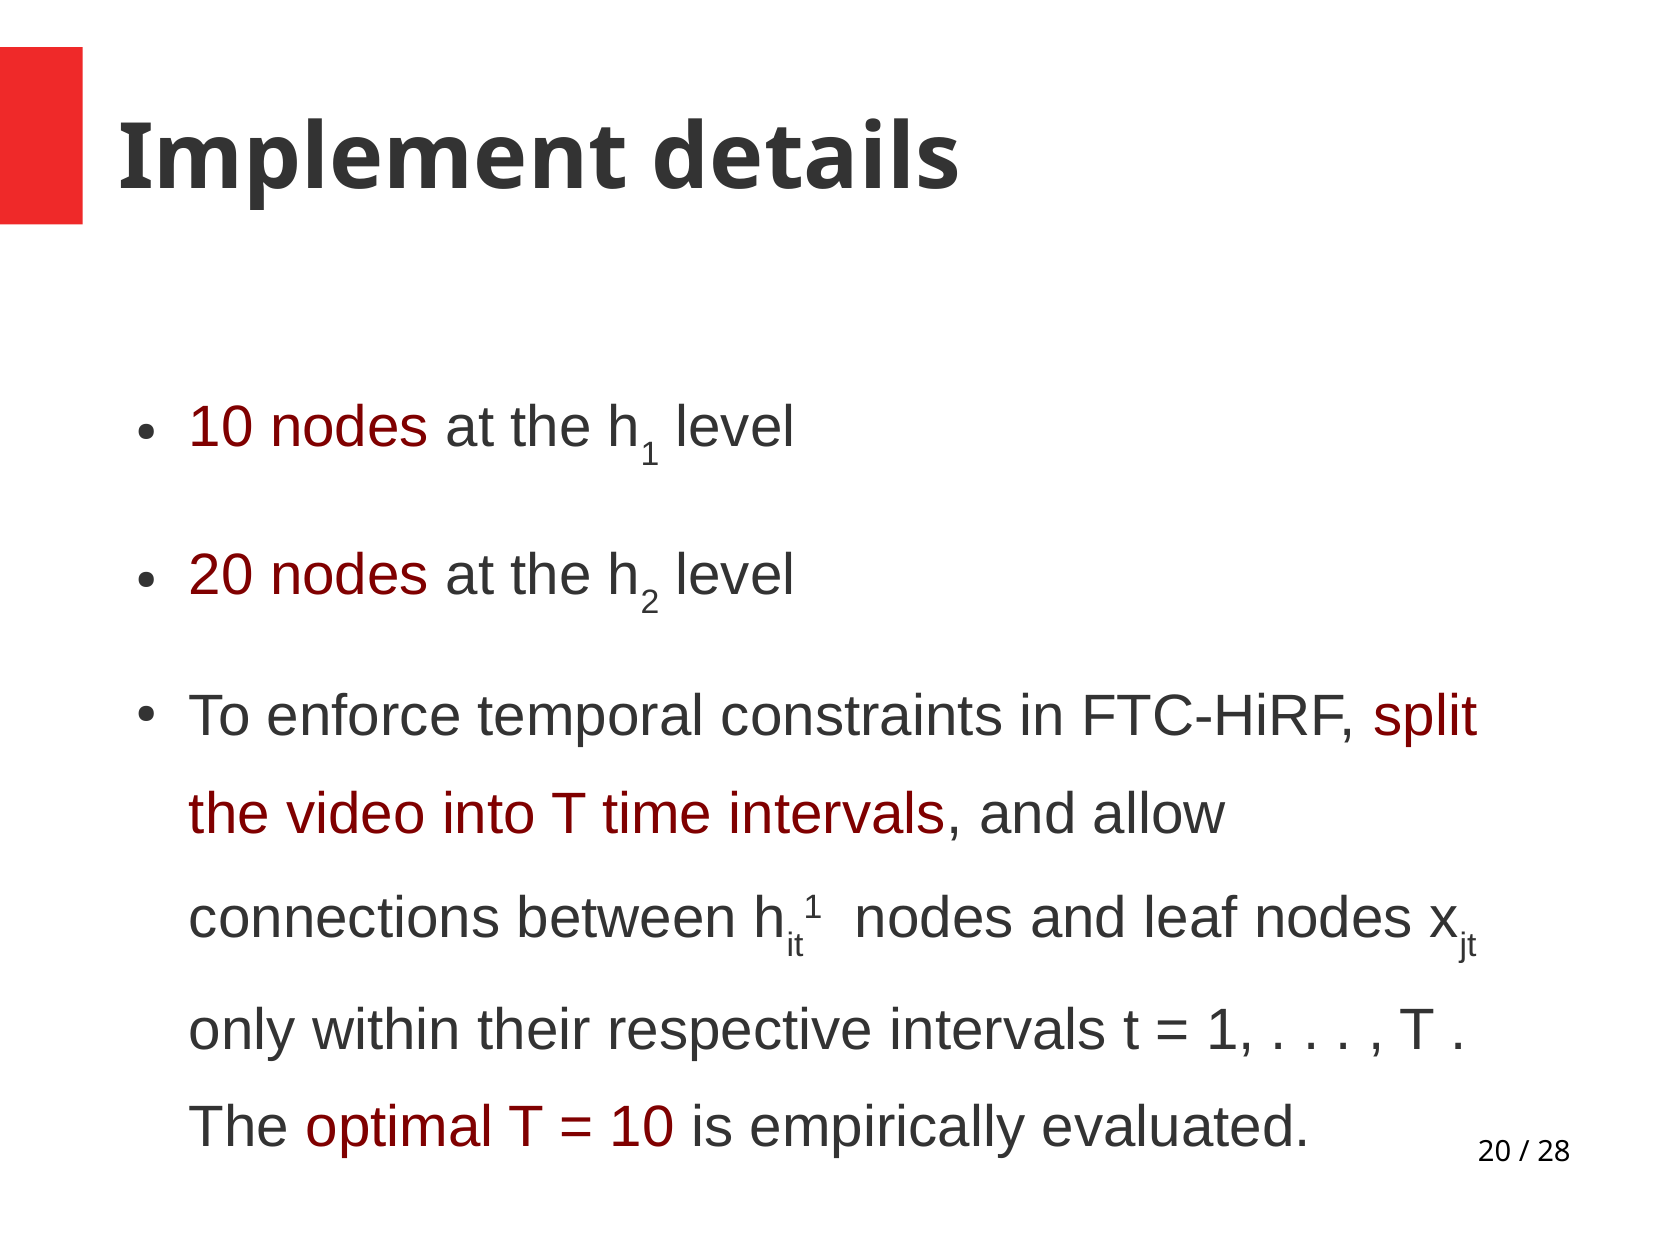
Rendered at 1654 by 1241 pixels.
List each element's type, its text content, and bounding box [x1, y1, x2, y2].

title Implement details [118, 49, 1571, 257]
list 10 nodes at the h1 level 20 nodes at the h2 level To enforce temporal constraints in FTC-HiRF, split the video into T time intervals, and allow connections between hit1 nodes and leaf nodes xjt only within their respective intervals t = 1, . . . , T . The optimal T = 10 is empirically evaluated. [118, 354, 1536, 1074]
